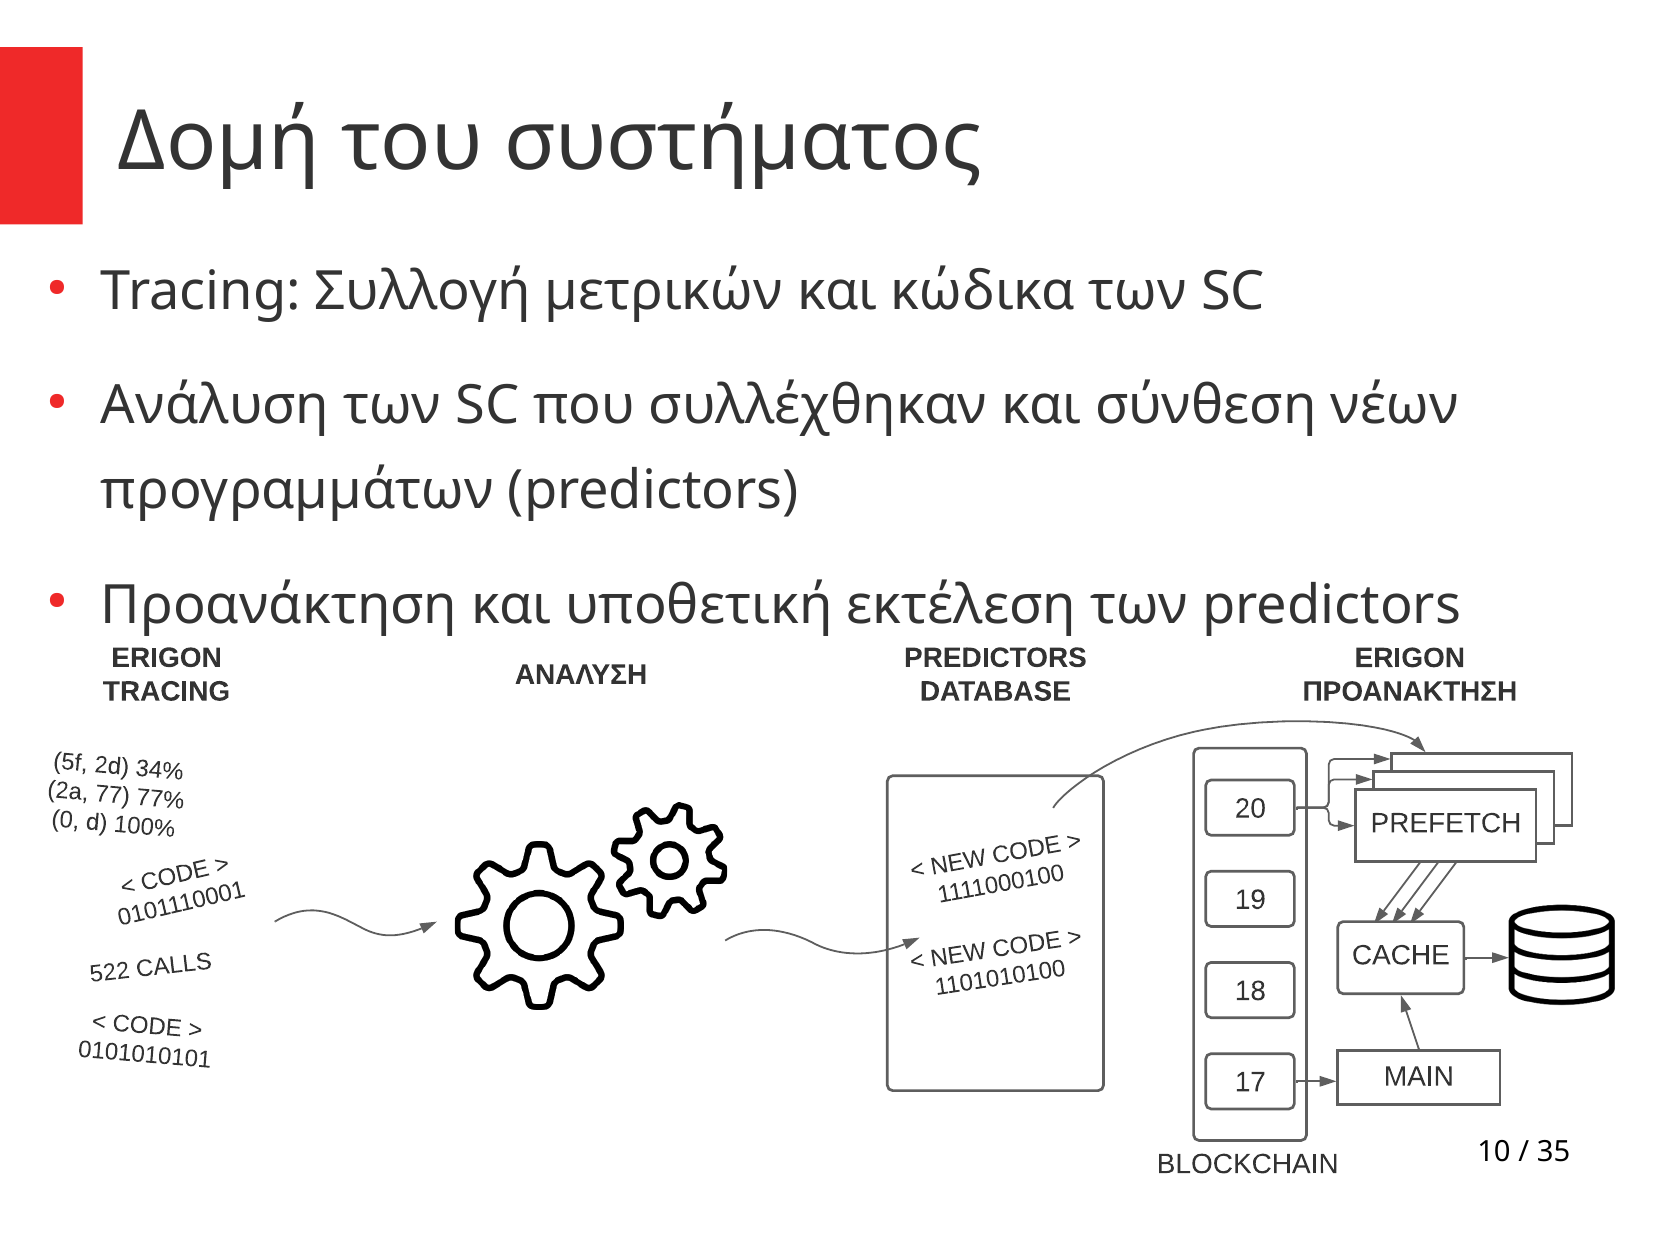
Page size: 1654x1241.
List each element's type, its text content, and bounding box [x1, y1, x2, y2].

picture [0, 621, 1639, 1214]
list Tracing: Συλλογή μετρικών και κώδικα των SC Ανάλυση των SC που συλλέχθηκαν και σύνθεση νέων προγραμμάτων (predictors) Προανάκτηση και υποθετική εκτέλεση των predictors [29, 240, 1620, 621]
title Δομή του συστήματος [117, 33, 1571, 240]
